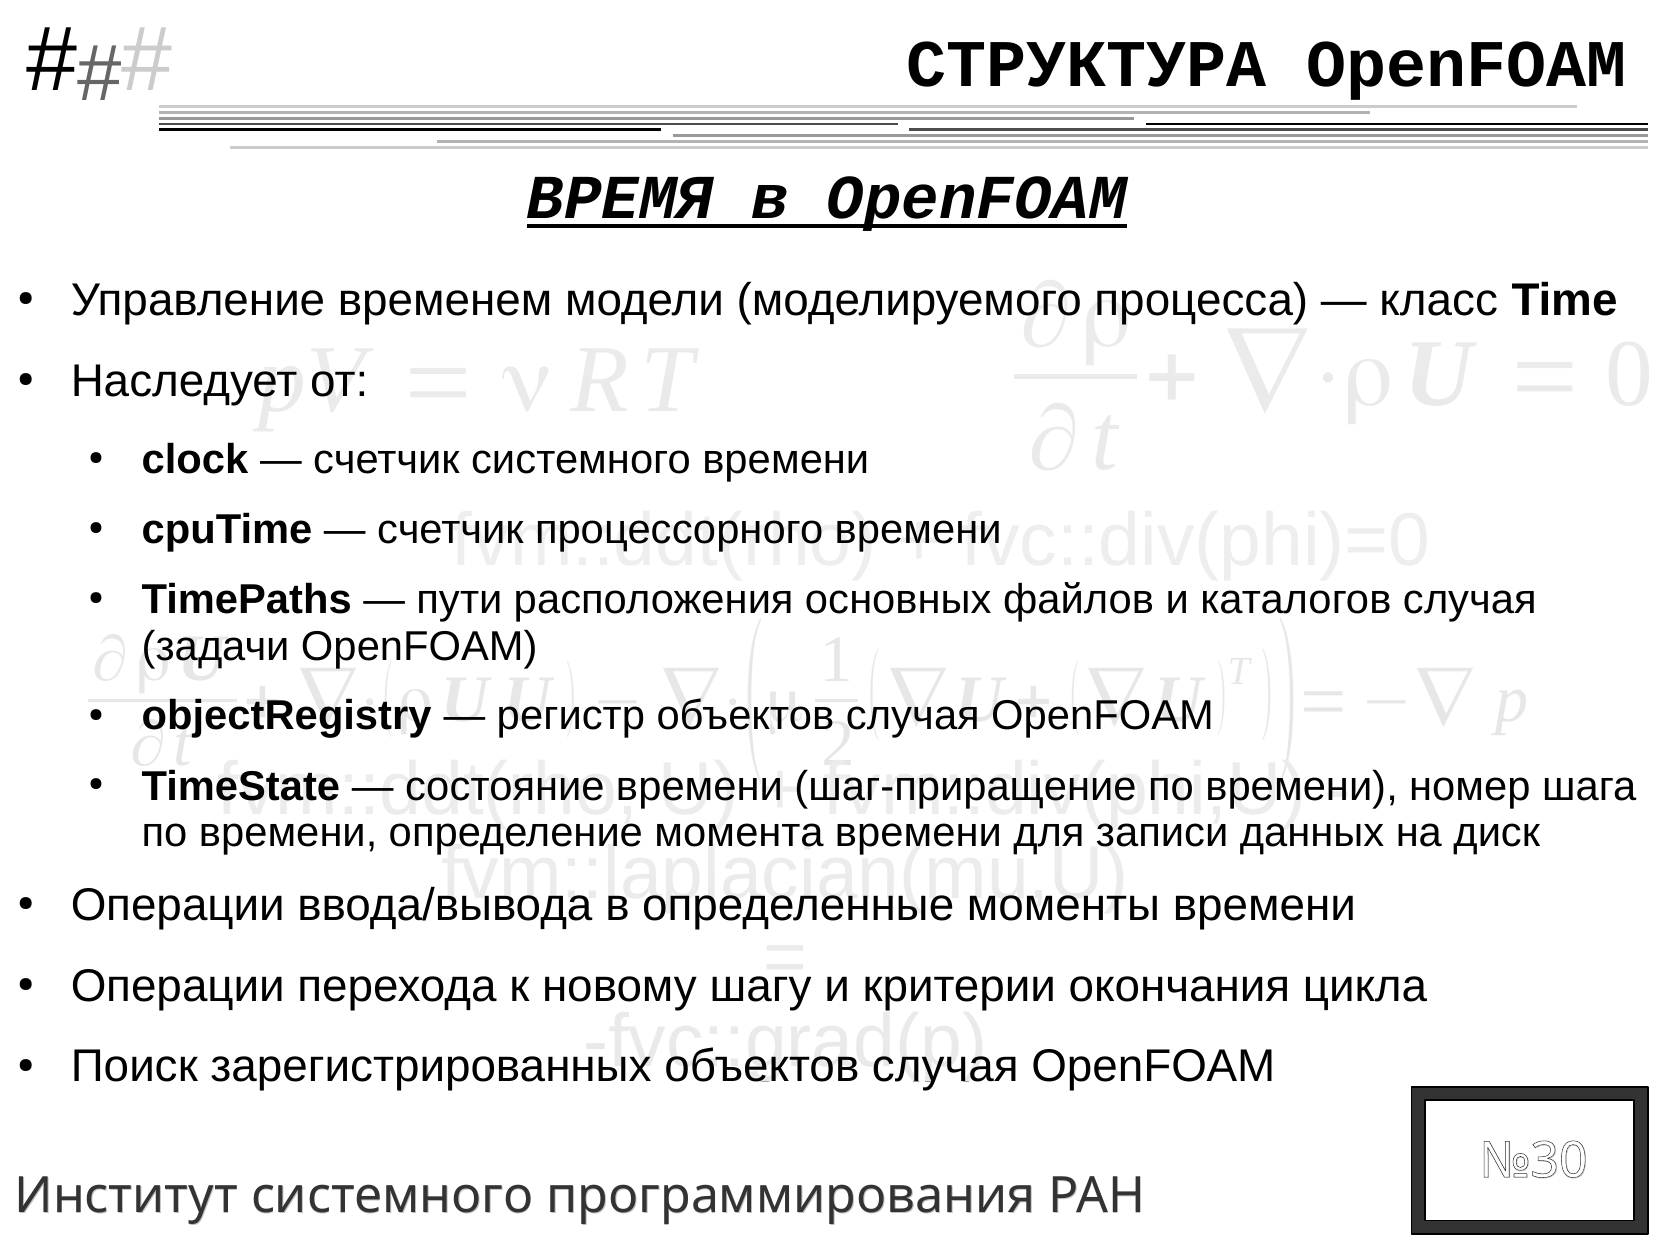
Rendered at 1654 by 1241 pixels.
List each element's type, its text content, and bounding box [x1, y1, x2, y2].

list Управление временем модели (моделируемого процесса) — класс Time Наследует от: clock — счетчик системного времени cpuTime — счетчик процессорного времени TimePaths — пути расположения основных файлов и каталогов случая (задачи OpenFOAM) objectRegistry — регистр объектов случая OpenFOAM TimeState — состояние времени (шаг-приращение по времени), номер шага по времени, определение момента времени для записи данных на диск Операции ввода/вывода в определенные моменты времени Операции перехода к новому шагу и критерии окончания цикла Поиск зарегистрированных объектов случая OpenFOAM [0, 274, 1654, 1093]
title ВРЕМЯ в OpenFOAM [0, 147, 1654, 257]
